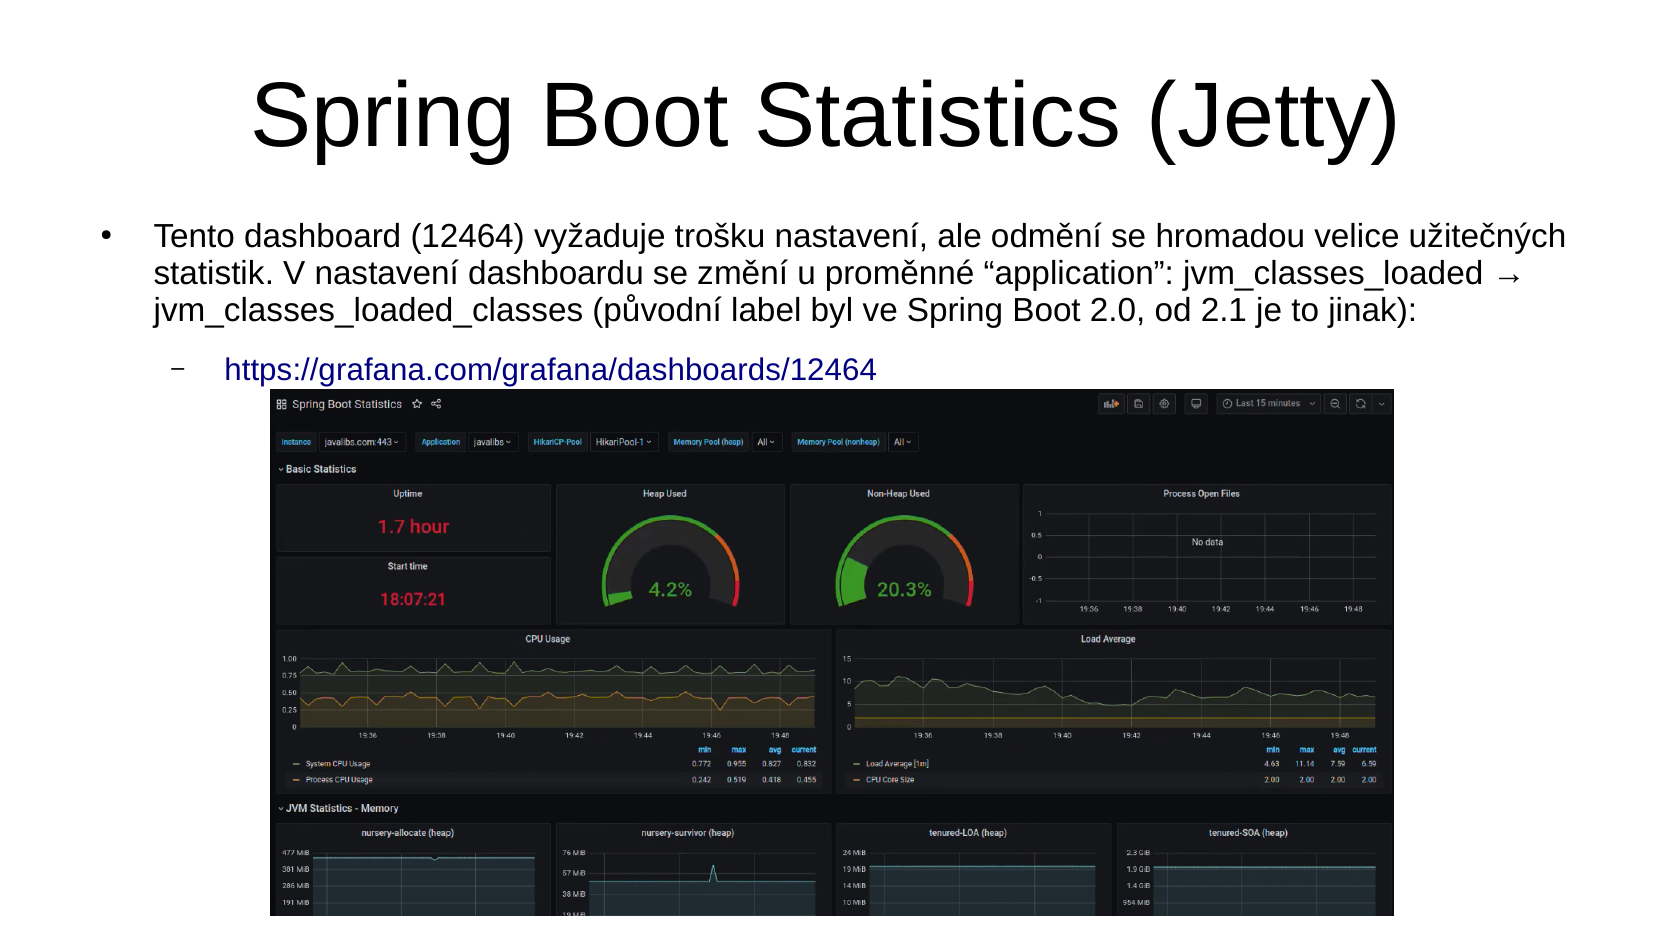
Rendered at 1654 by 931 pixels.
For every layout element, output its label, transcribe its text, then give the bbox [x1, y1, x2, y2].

list Tento dashboard (12464) vyžaduje trošku nastavení, ale odmění se hromadou velice užitečných statistik. V nastavení dashboardu se změní u proměnné “application”: jvm_classes_loaded → jvm_classes_loaded_classes (původní label byl ve Spring Boot 2.0, od 2.1 je to jinak): https://grafana.com/grafana/dashboards/12464 [82, 217, 1571, 758]
title Spring Boot Statistics (Jetty) [82, 37, 1571, 193]
picture [270, 389, 1394, 916]
